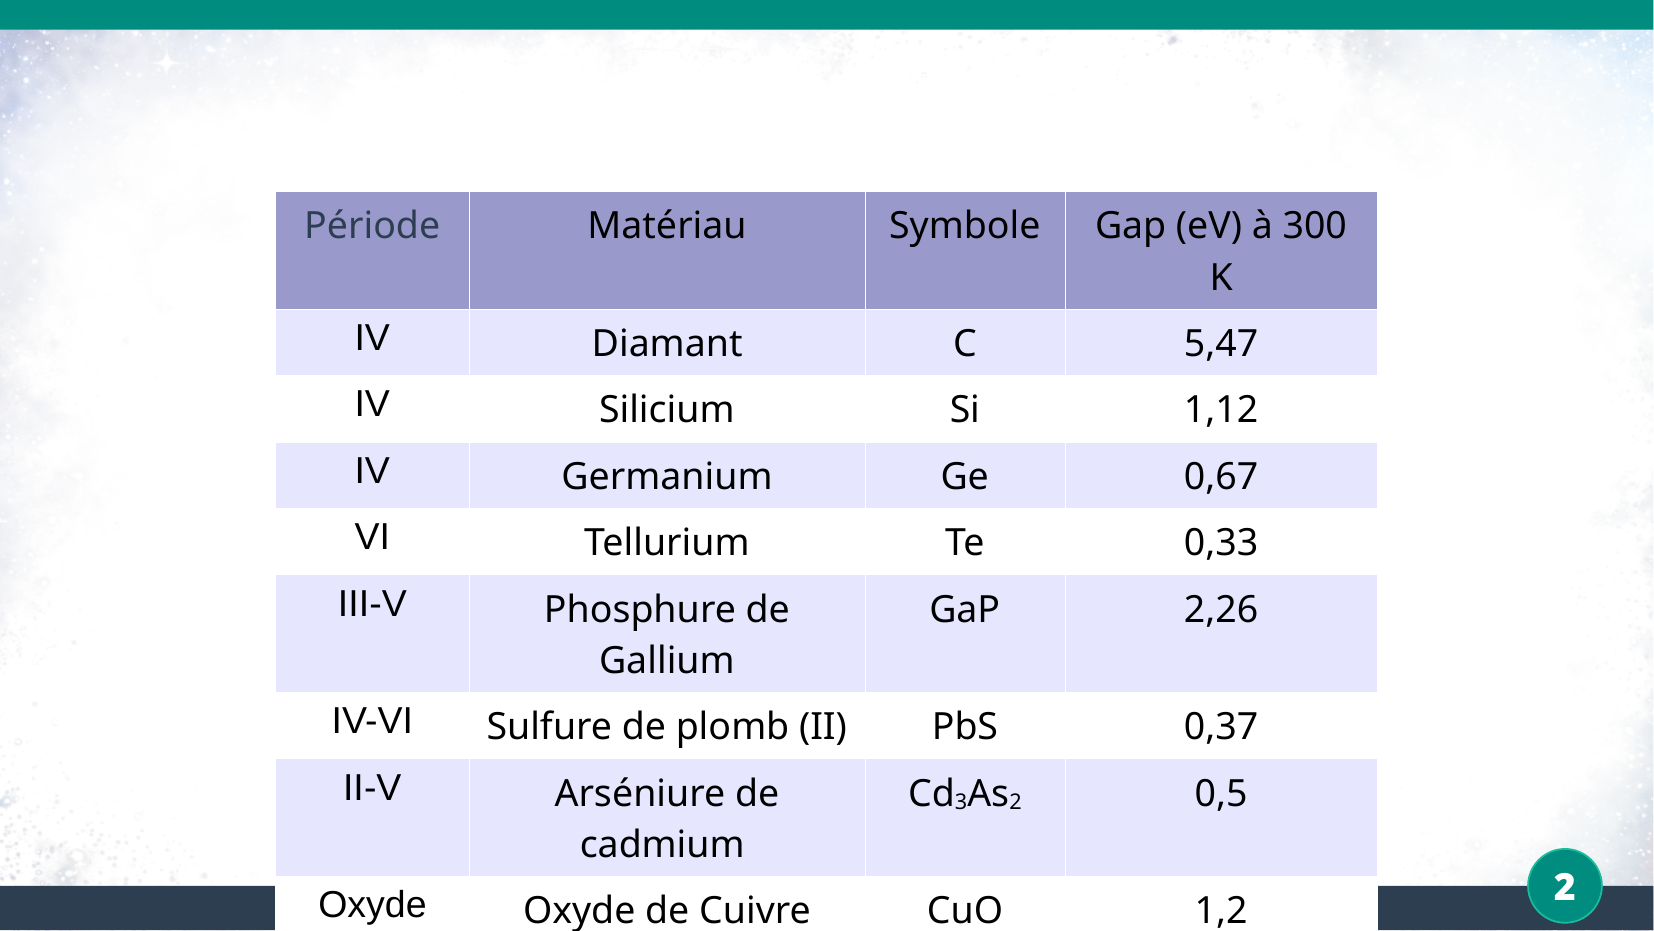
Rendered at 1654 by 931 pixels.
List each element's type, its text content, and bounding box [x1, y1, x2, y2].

table_cell Silicium [470, 376, 865, 442]
table_cell IV [276, 443, 469, 508]
table_cell IV [276, 310, 469, 375]
table_cell 0,67 [1066, 443, 1377, 508]
table_cell 1,12 [1066, 376, 1377, 442]
table_header Période [276, 192, 469, 309]
table_cell Tellurium [470, 509, 865, 574]
table_cell Germanium [470, 443, 865, 508]
table_cell Cd3As2 [866, 759, 1065, 876]
table_cell Diamant [470, 310, 865, 375]
table_cell C [866, 310, 1065, 375]
table_cell GaP [866, 575, 1065, 692]
table_cell Oxyde [276, 877, 469, 931]
table_cell Si [866, 376, 1065, 442]
table_cell 0,33 [1066, 509, 1377, 574]
table_cell Te [866, 509, 1065, 574]
table_cell IV-VI [276, 693, 469, 758]
table_cell 0,5 [1066, 759, 1377, 876]
table_cell 1,2 [1066, 877, 1377, 931]
table_cell Oxyde de Cuivre [470, 877, 865, 931]
table_cell VI [276, 509, 469, 574]
picture [0, 30, 1654, 885]
table_cell IV [276, 376, 469, 442]
table_cell II-V [276, 759, 469, 876]
table_cell PbS [866, 693, 1065, 758]
table_cell Phosphure de Gallium [470, 575, 865, 692]
table_cell Ge [866, 443, 1065, 508]
table_header Symbole [866, 192, 1065, 309]
table_cell CuO [866, 877, 1065, 931]
table_cell 0,37 [1066, 693, 1377, 758]
table_cell III-V [276, 575, 469, 692]
table_cell 2,26 [1066, 575, 1377, 692]
table_cell Arséniure de cadmium [470, 759, 865, 876]
table_header Gap (eV) à 300 K [1066, 192, 1377, 309]
table_cell 5,47 [1066, 310, 1377, 375]
table_header Matériau [470, 192, 865, 309]
table_cell Sulfure de plomb (II) [470, 693, 865, 758]
